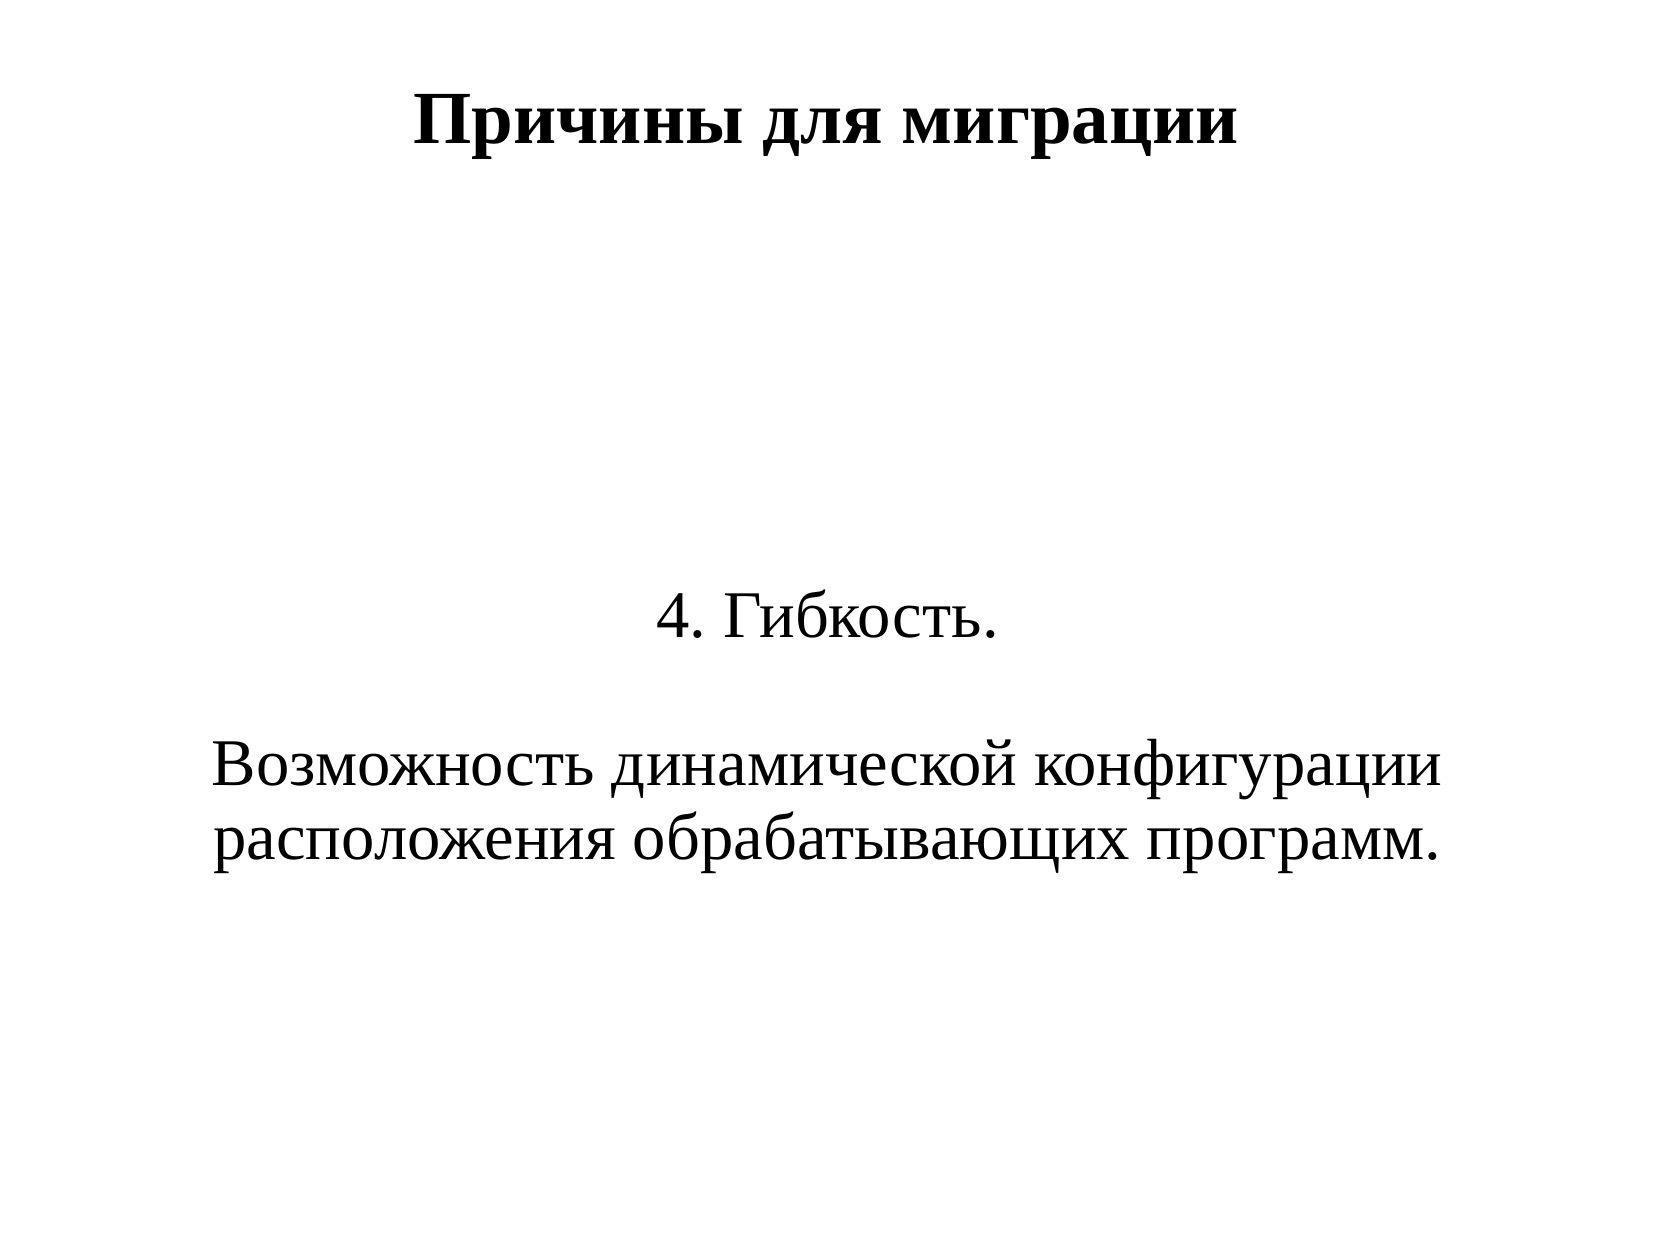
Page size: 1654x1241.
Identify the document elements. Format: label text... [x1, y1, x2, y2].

subtitle 4. Гибкость. Возможность динамической конфигурации расположения обрабатывающих программ. [30, 236, 1626, 1215]
title Причины для миграции [30, 27, 1624, 210]
